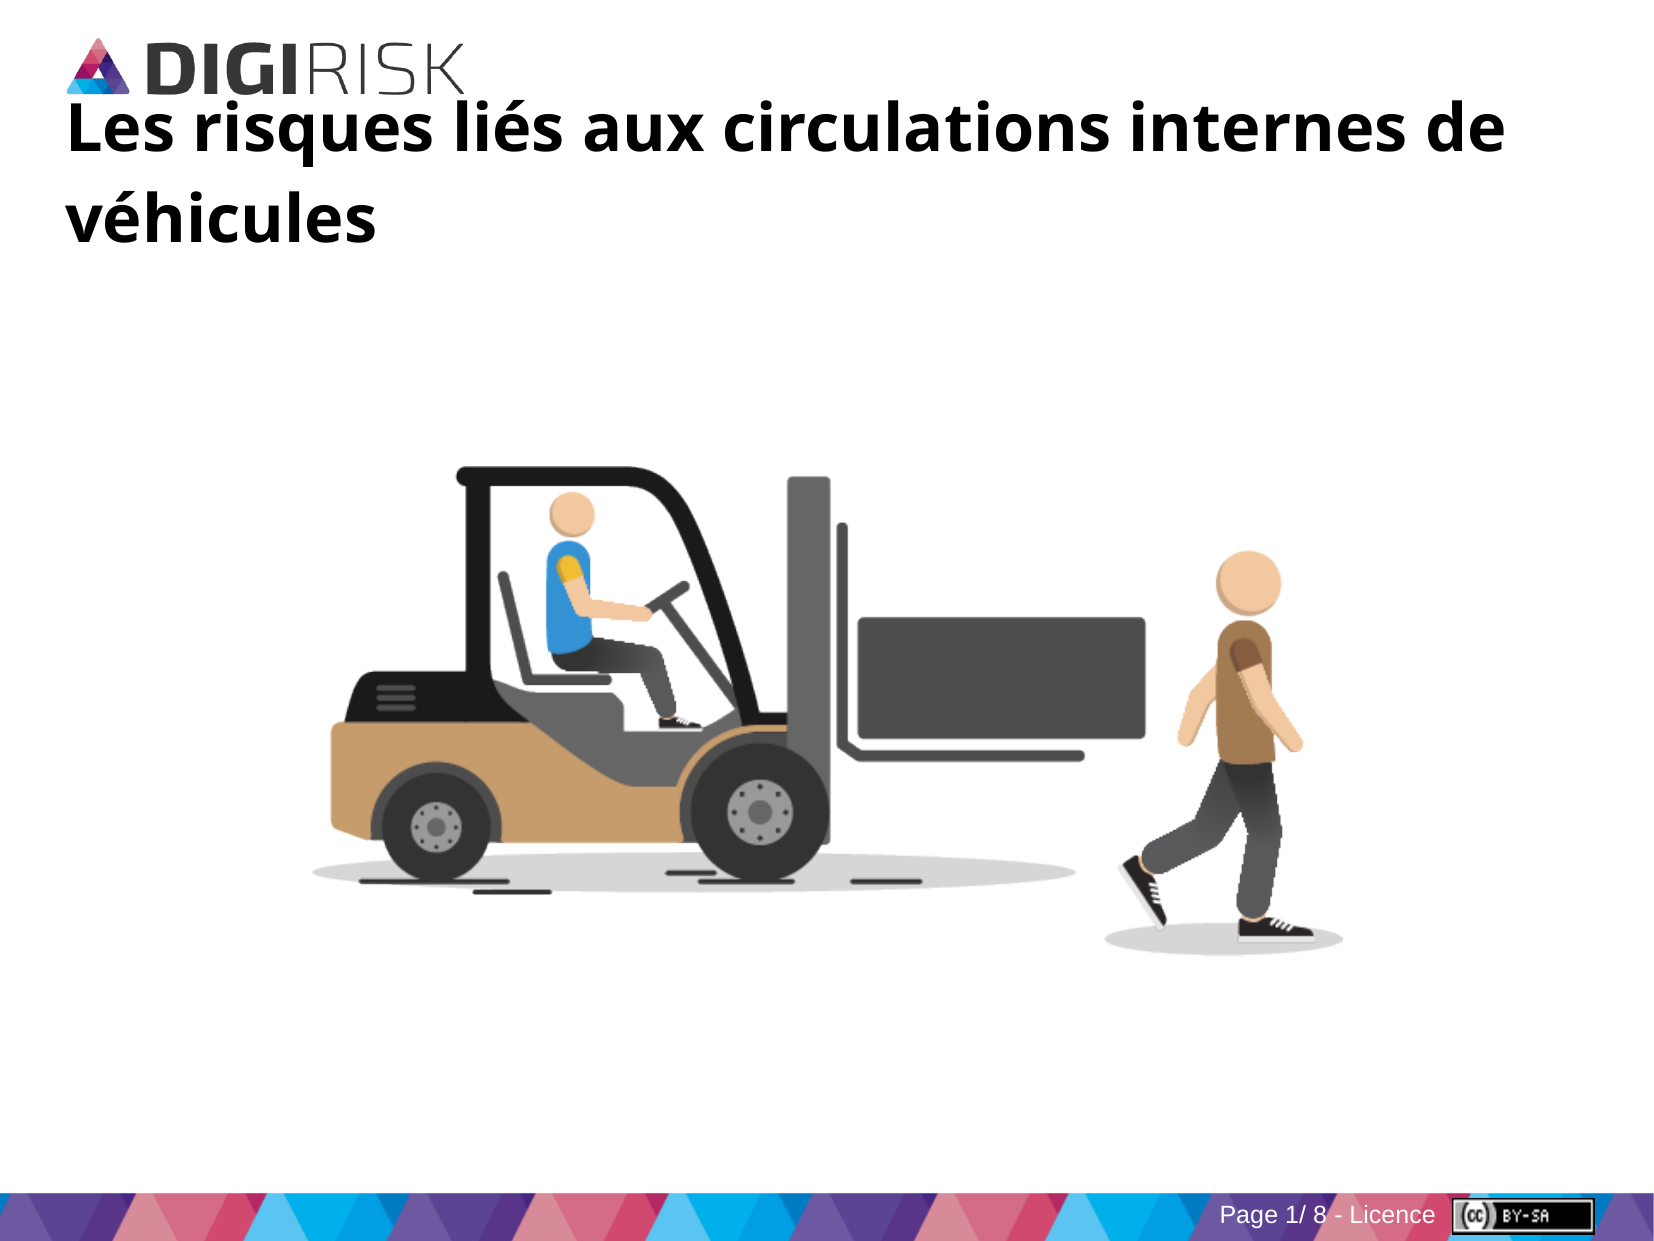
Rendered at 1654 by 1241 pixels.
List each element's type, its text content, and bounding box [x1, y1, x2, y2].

picture [311, 466, 1343, 957]
picture [0, 1175, 1654, 1241]
picture [64, 35, 464, 95]
title Les risques liés aux circulations internes de véhicules [64, 130, 1589, 212]
